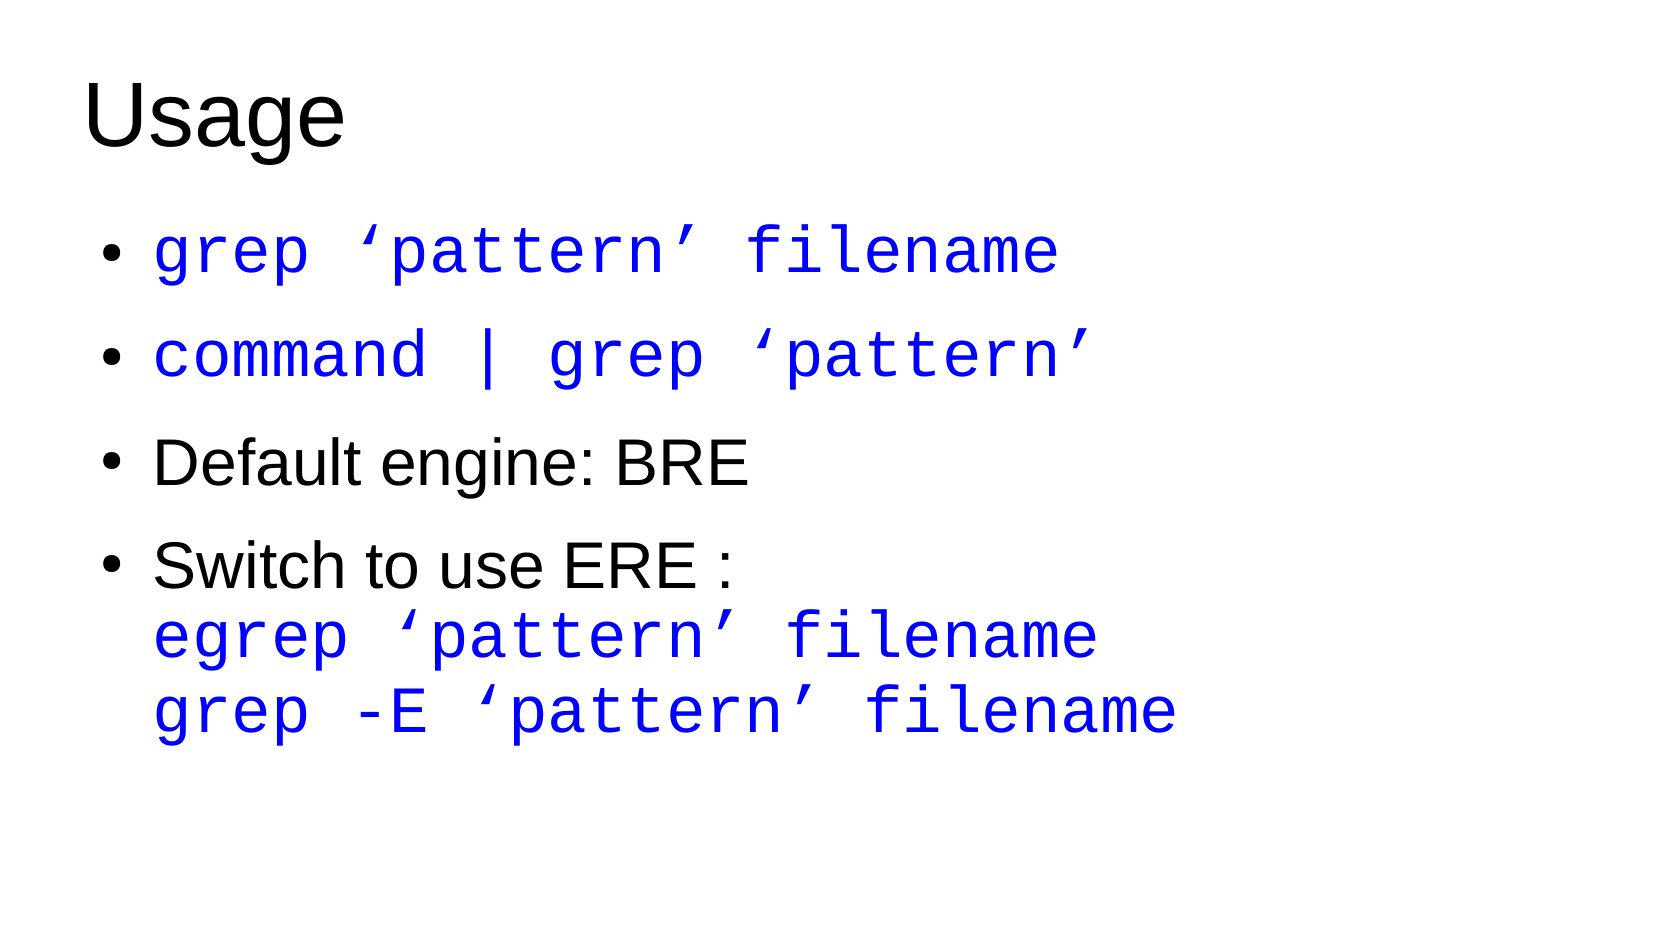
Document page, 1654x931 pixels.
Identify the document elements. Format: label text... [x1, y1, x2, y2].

list grep ‘pattern’ filename command | grep ‘pattern’ Default engine: BRE Switch to use ERE : egrep ‘pattern’ filename grep -E ‘pattern’ filename [82, 217, 1571, 758]
title Usage [82, 37, 1571, 193]
